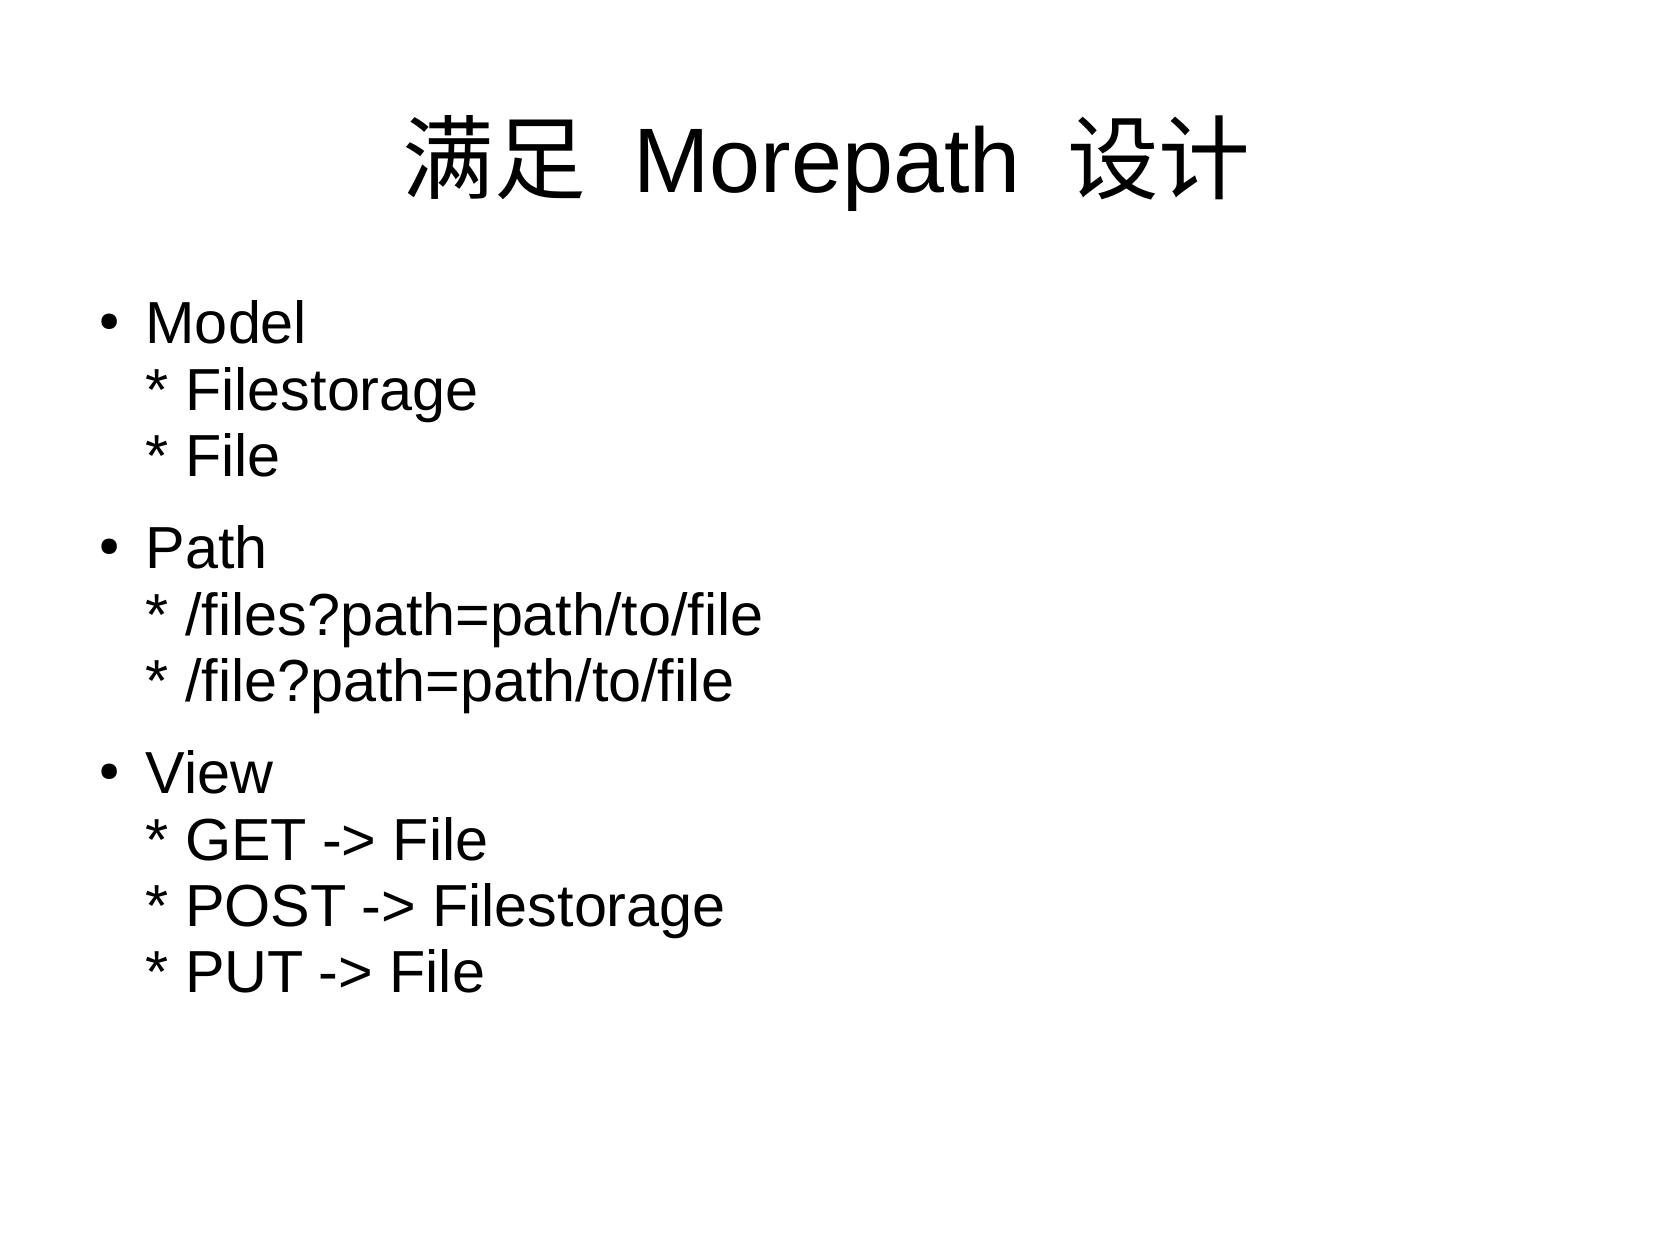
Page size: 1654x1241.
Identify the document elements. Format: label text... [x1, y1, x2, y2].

list Model * Filestorage * File Path * /files?path=path/to/file * /file?path=path/to/file View * GET -> File * POST -> Filestorage * PUT -> File [82, 290, 1571, 1010]
title 满足 Morepath 设计 [82, 49, 1571, 257]
